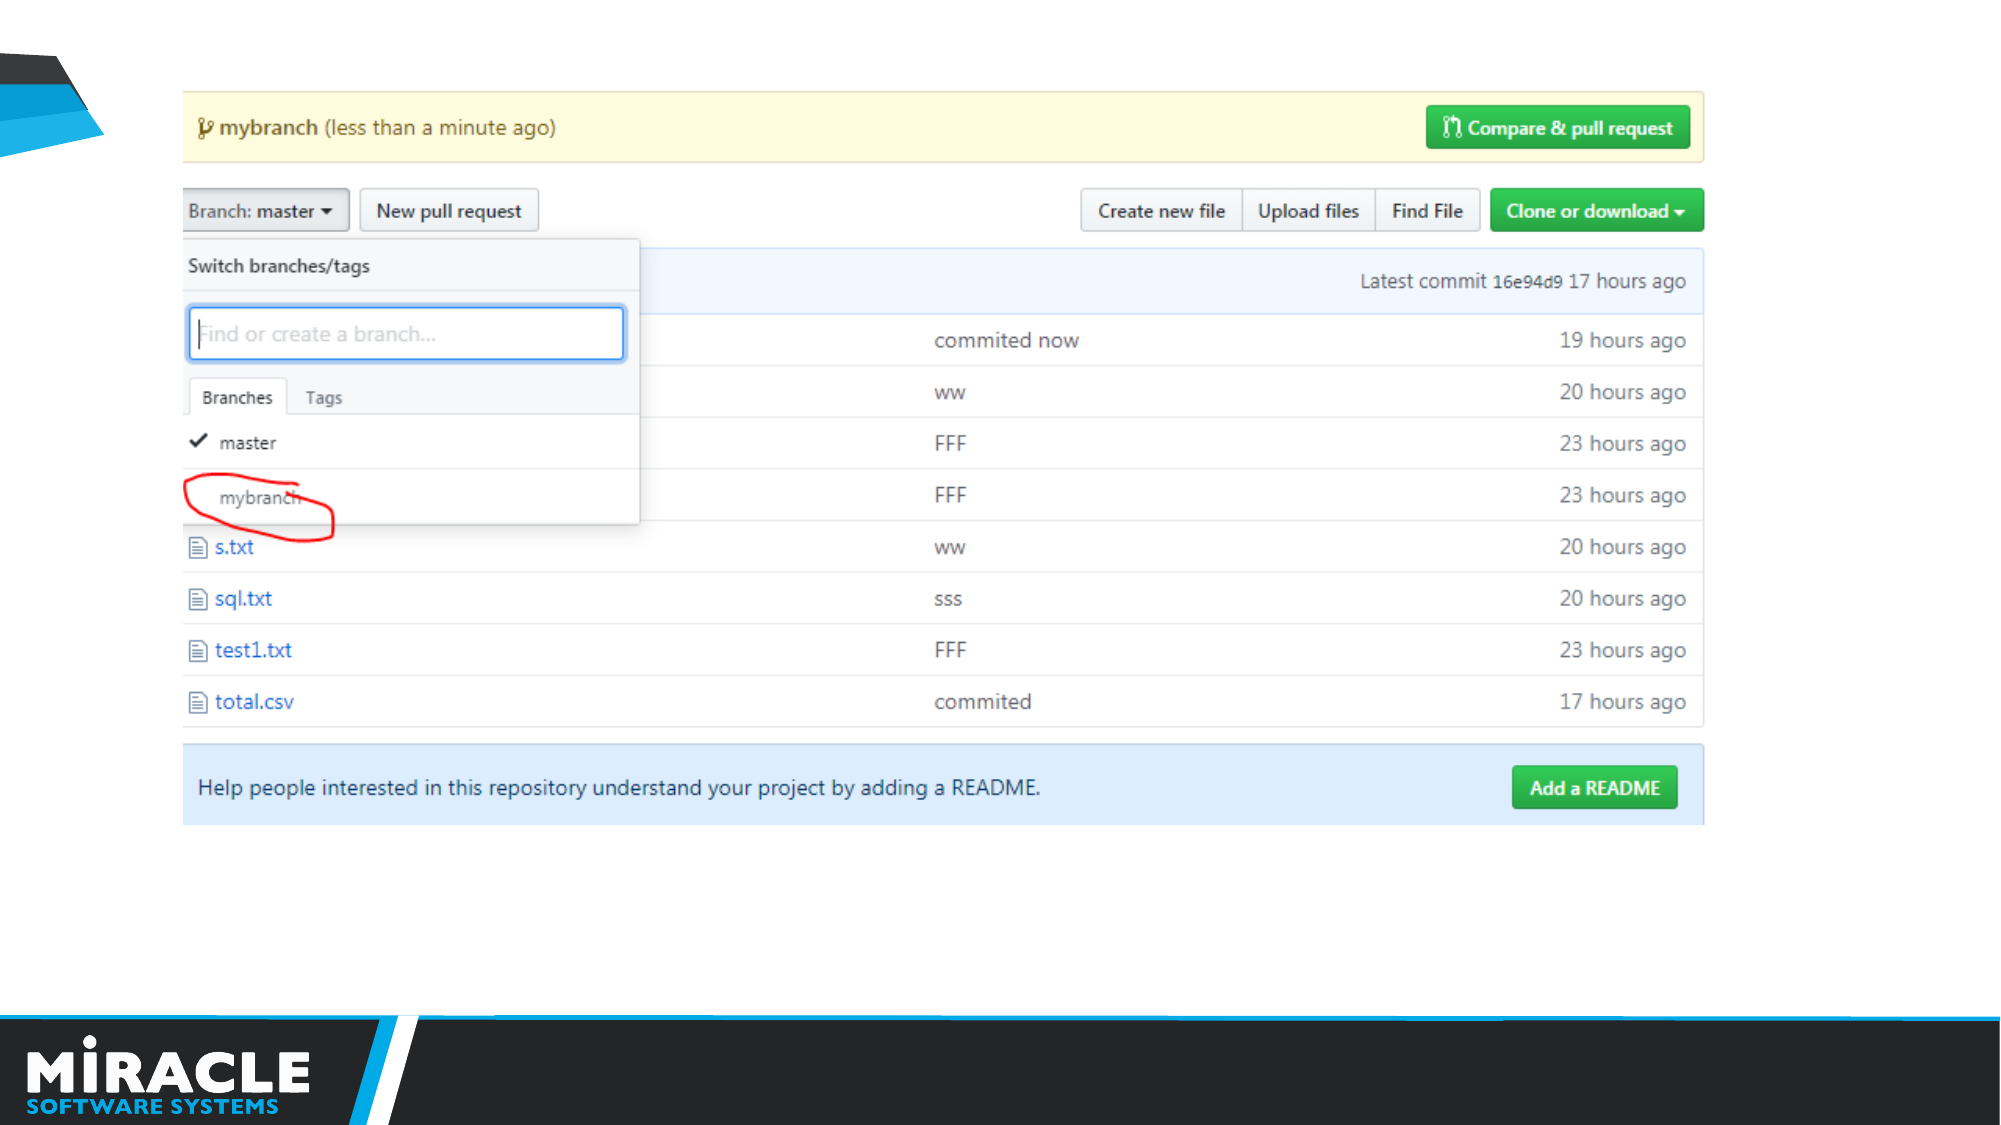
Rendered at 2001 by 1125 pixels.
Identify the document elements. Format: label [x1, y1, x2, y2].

picture [183, 85, 1711, 826]
